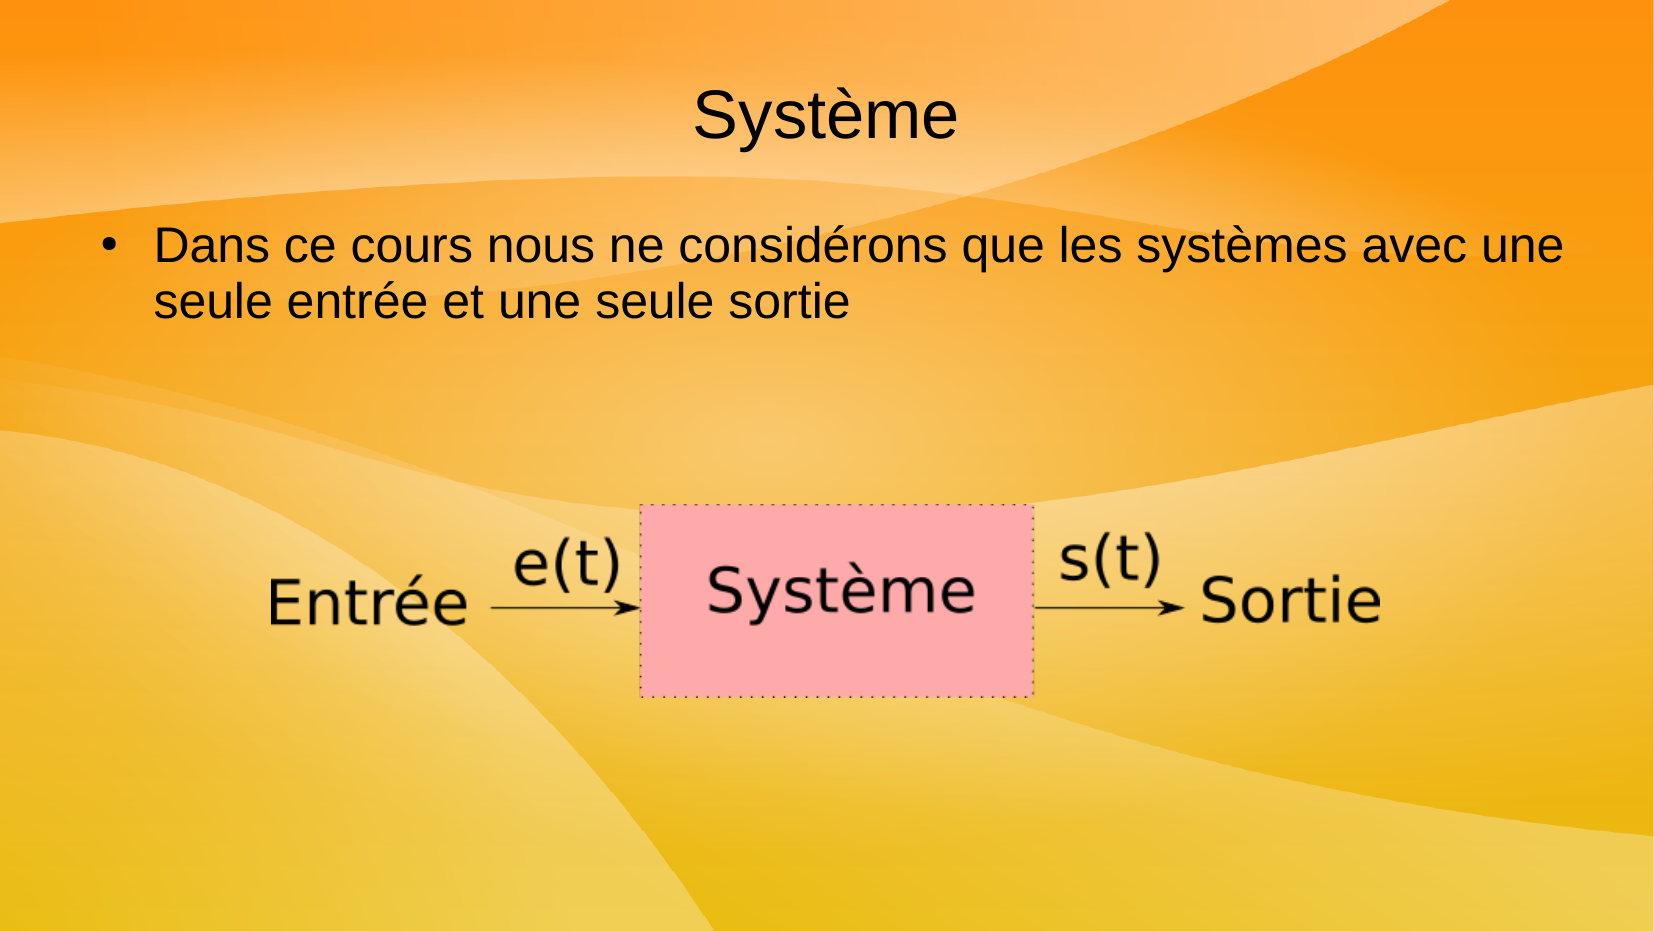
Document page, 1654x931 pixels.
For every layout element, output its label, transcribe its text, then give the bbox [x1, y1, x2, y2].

title Système [82, 37, 1571, 193]
list Dans ce cours nous ne considérons que les systèmes avec une seule entrée et une seule sortie [82, 217, 1571, 758]
picture [0, 0, 1654, 931]
